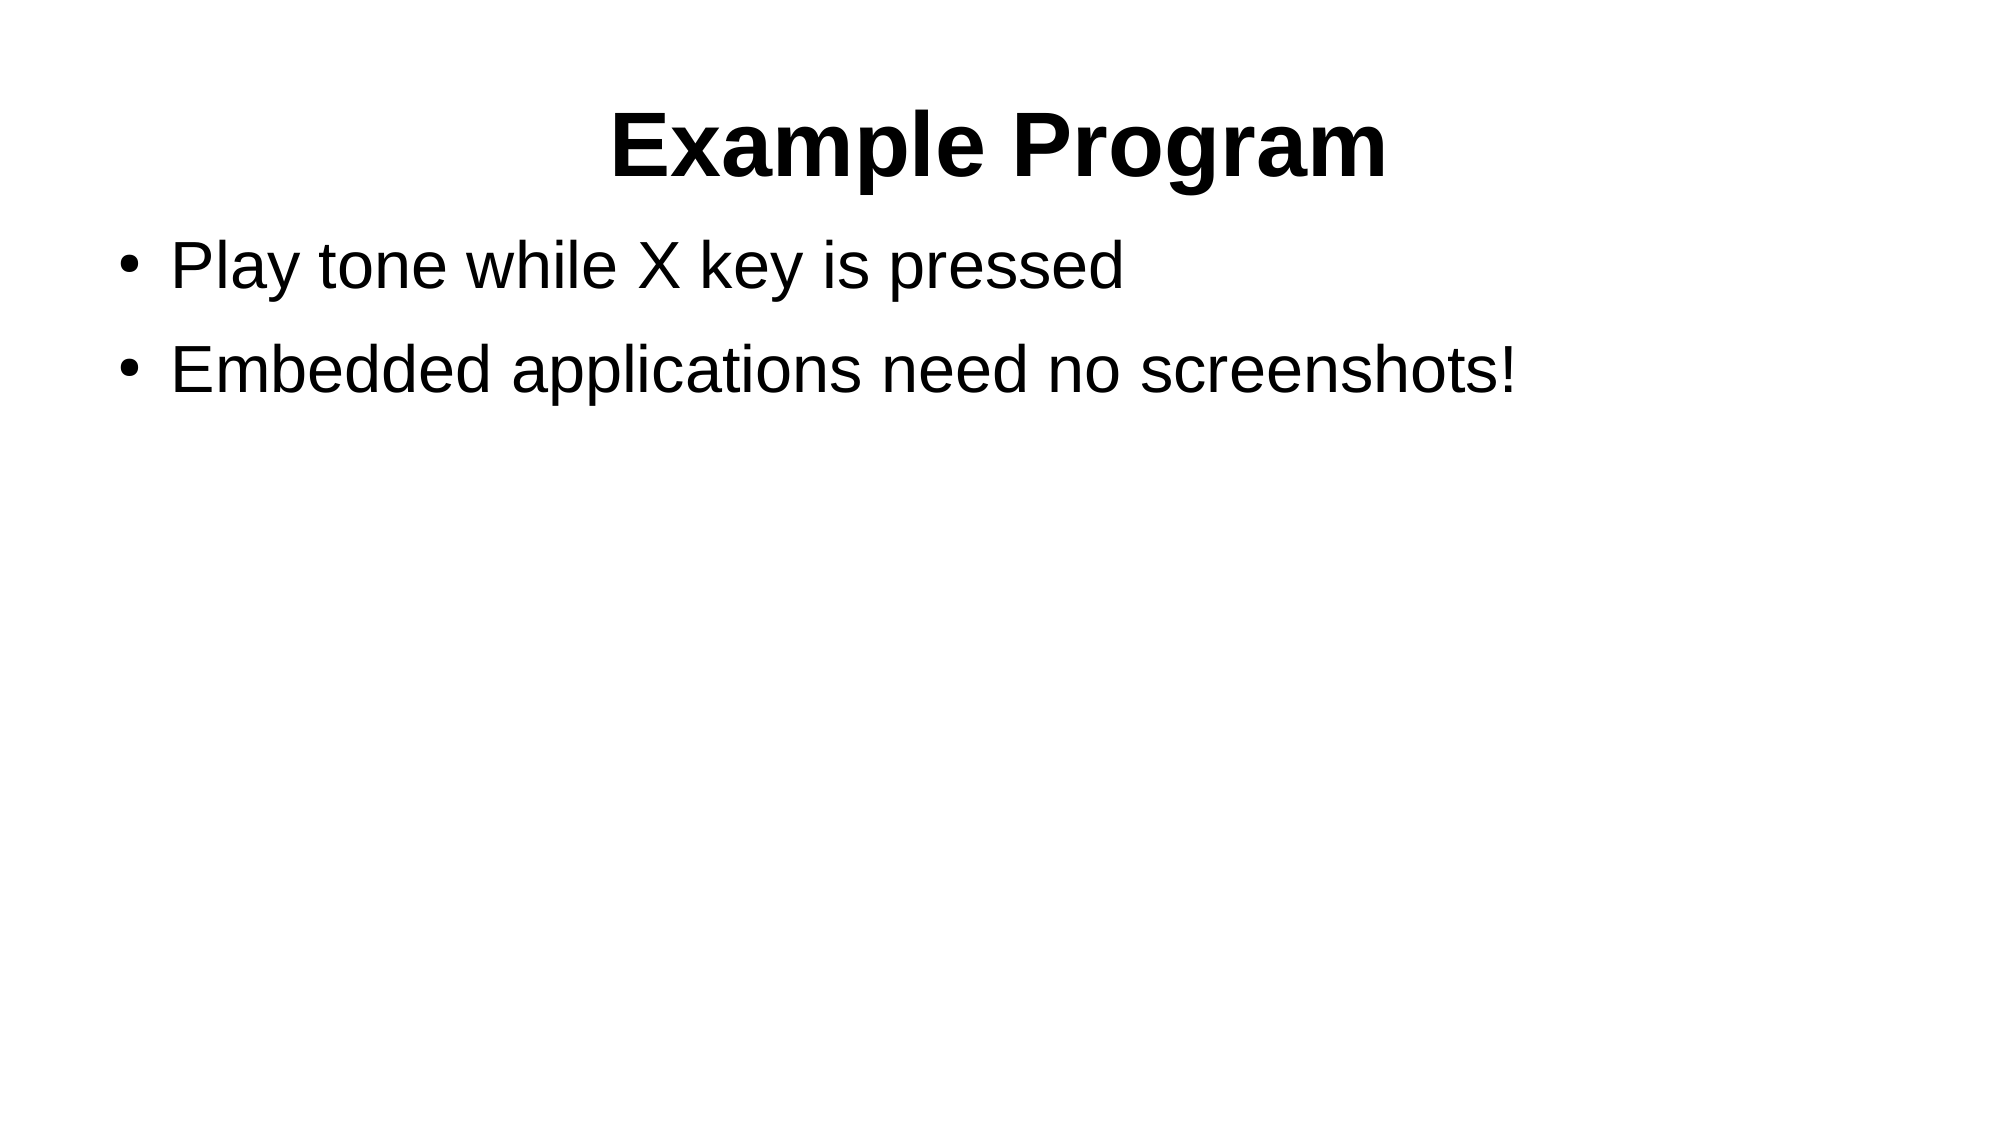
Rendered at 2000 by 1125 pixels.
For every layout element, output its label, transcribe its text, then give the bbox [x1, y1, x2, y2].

list Play tone while X key is pressed Embedded applications need no screenshots! [99, 227, 1900, 1075]
title Example Program [137, 36, 1862, 227]
